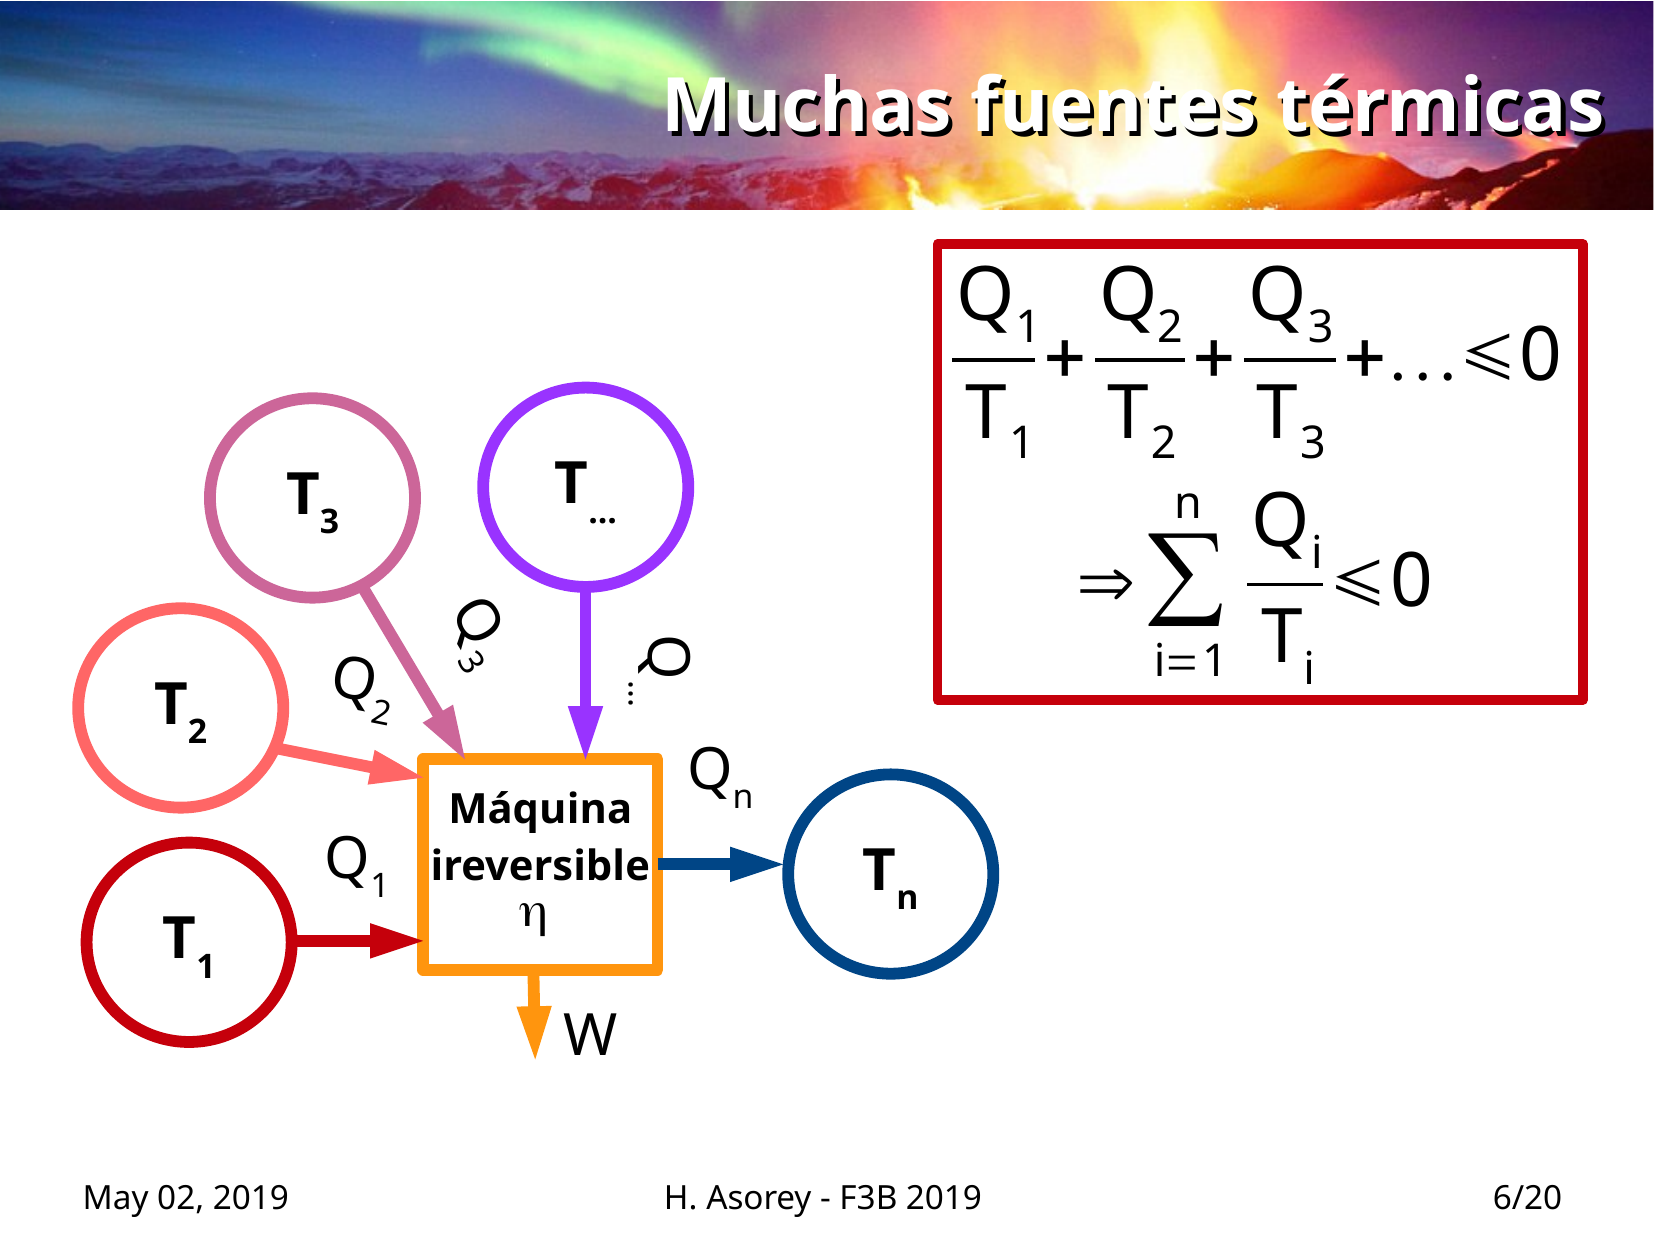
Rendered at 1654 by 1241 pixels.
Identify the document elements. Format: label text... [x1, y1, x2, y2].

text_box T2 [78, 608, 284, 808]
text_box W [547, 985, 633, 1072]
chart [942, 248, 1579, 696]
title Muchas fuentes térmicas [45, 15, 1606, 191]
picture [0, 1, 1654, 210]
chart [511, 901, 556, 940]
text_box T1 [86, 842, 292, 1042]
text_box Tn [788, 774, 994, 974]
text_box T... [483, 387, 689, 587]
text_box T3 [209, 398, 416, 598]
text_box Máquina ireversible [423, 759, 658, 970]
